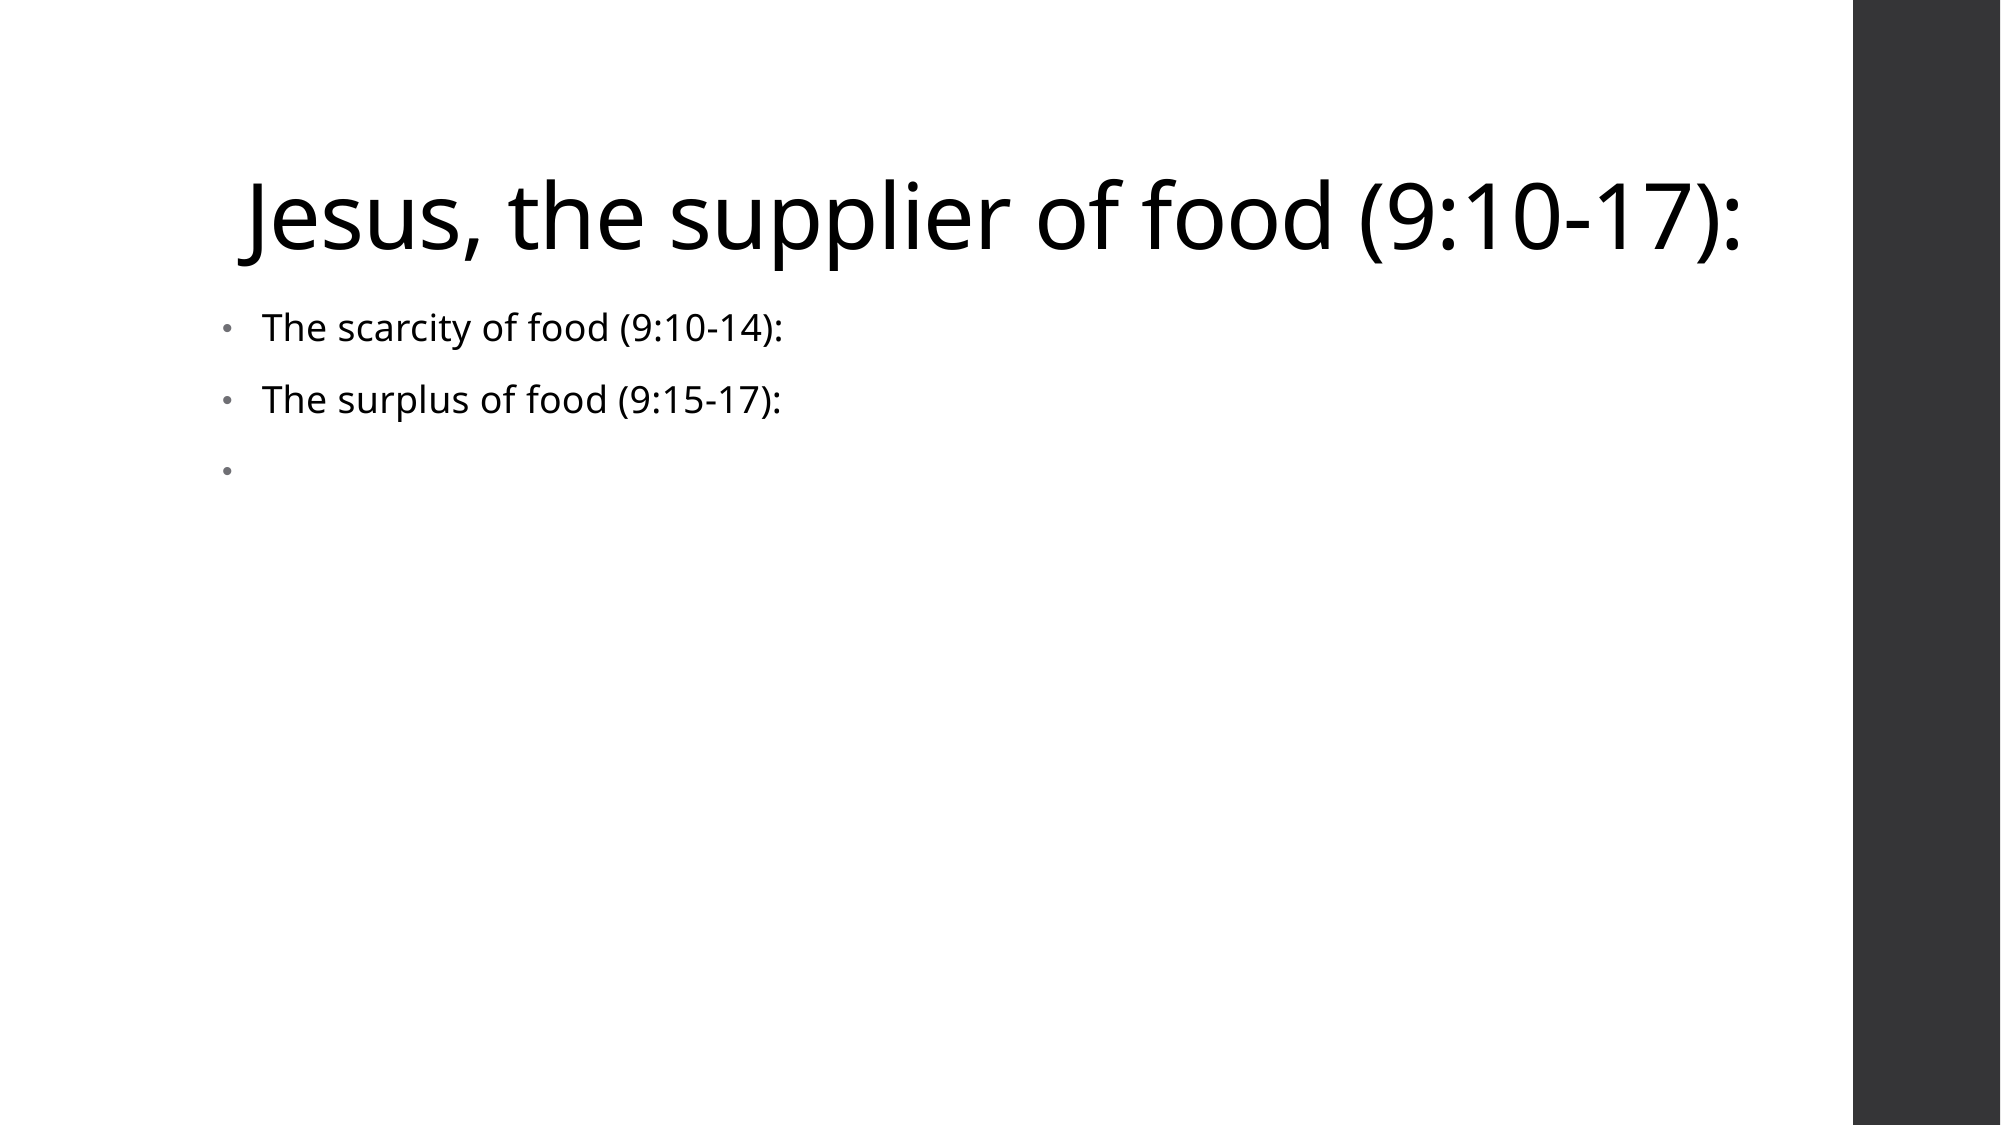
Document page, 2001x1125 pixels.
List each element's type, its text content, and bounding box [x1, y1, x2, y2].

title Jesus, the supplier of food (9:10-17): [206, 60, 1797, 278]
list The scarcity of food (9:10-14): The surplus of food (9:15-17): [206, 299, 1617, 1014]
